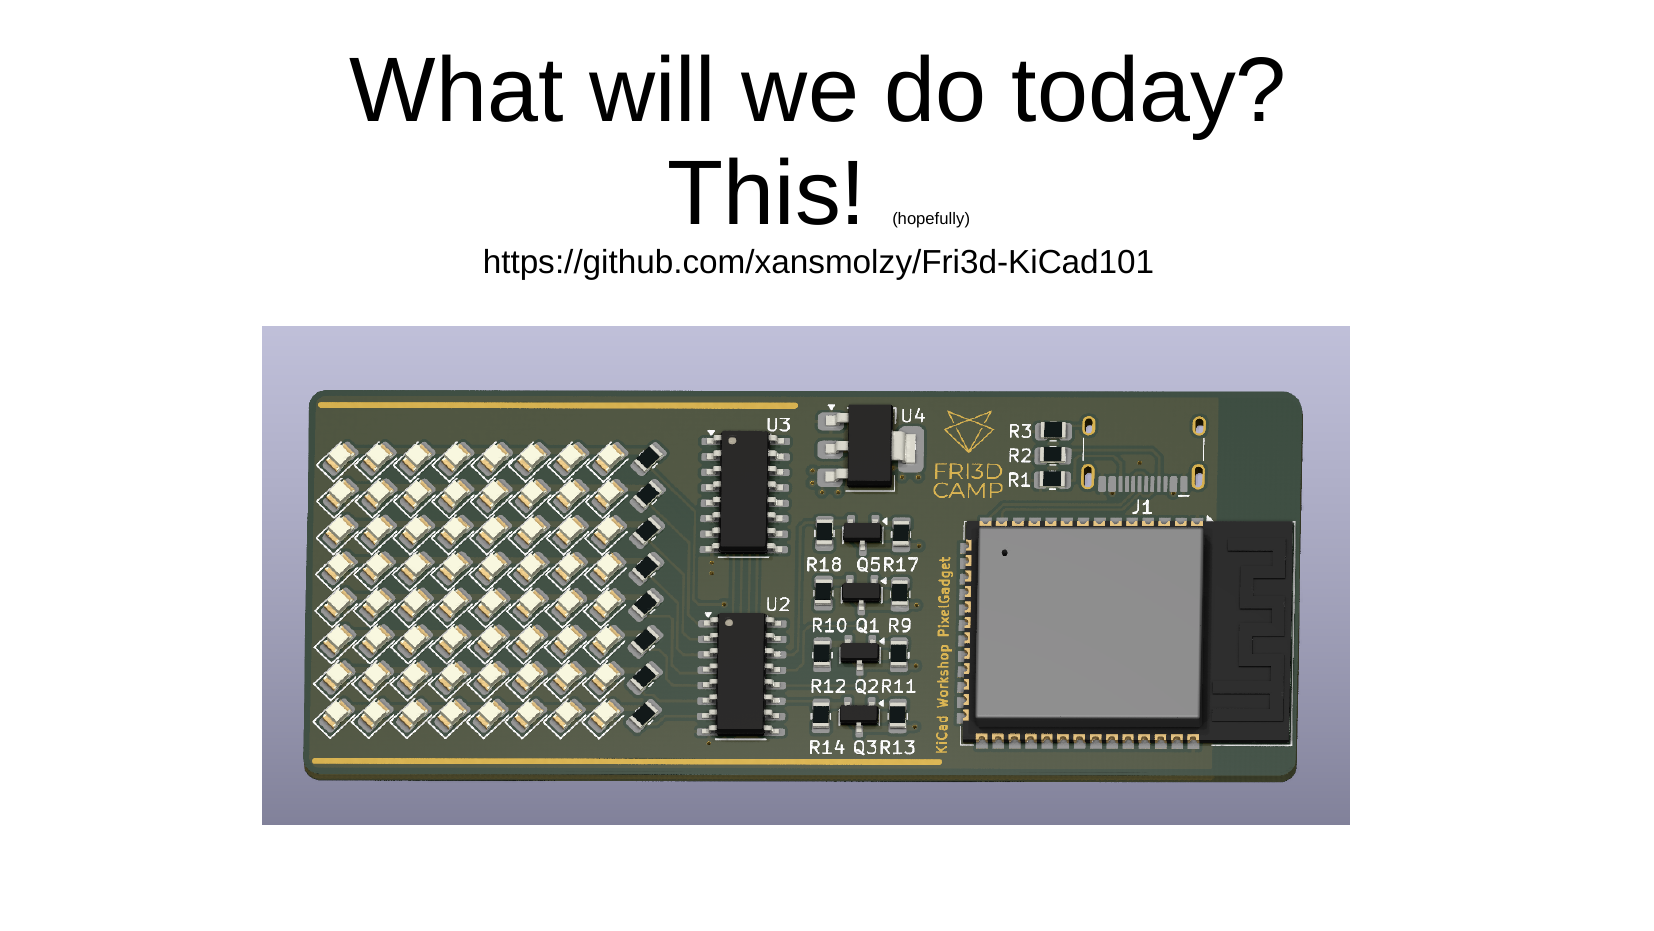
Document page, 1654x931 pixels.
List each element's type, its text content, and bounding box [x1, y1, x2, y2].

title What will we do today? This! (hopefully) https://github.com/xansmolzy/Fri3d-KiCad101 [75, 38, 1564, 282]
picture [262, 326, 1350, 826]
